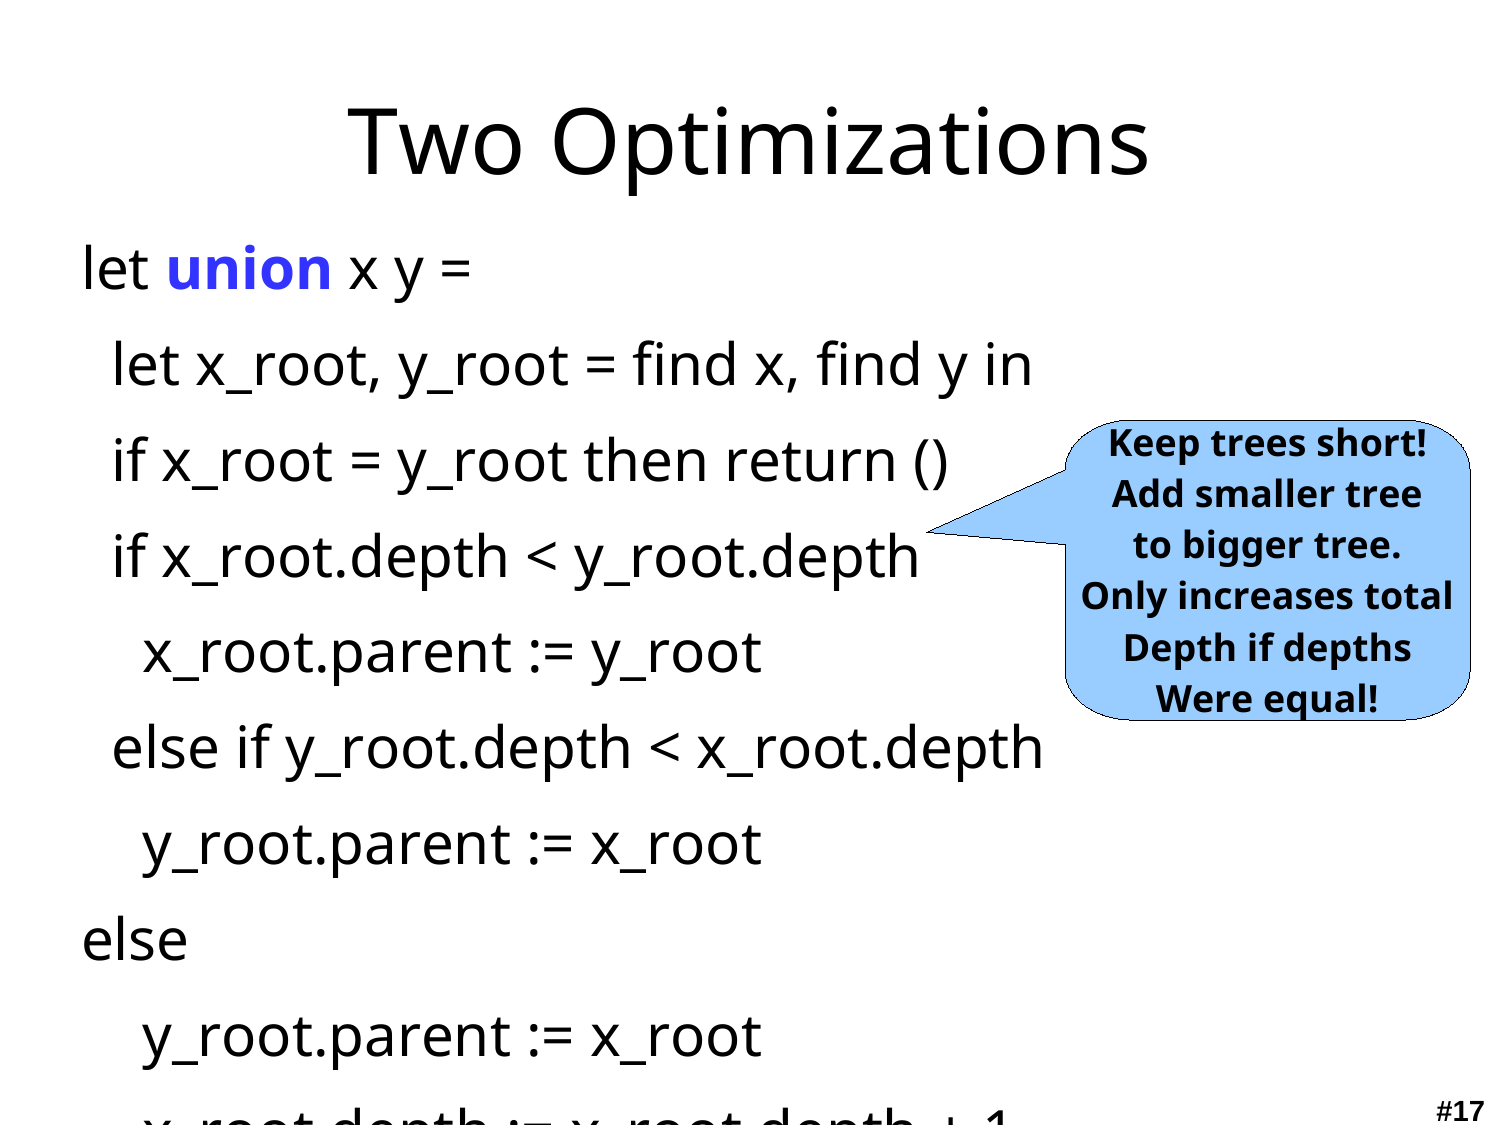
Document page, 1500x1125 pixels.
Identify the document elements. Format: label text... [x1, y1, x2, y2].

list let union x y = let x_root, y_root = find x, find y in if x_root = y_root then return () if x_root.depth < y_root.depth x_root.parent := y_root else if y_root.depth < x_root.depth y_root.parent := x_root else y_root.parent := x_root x_root.depth := x_root.depth + 1 [24, 227, 1476, 1105]
title Two Optimizations [24, 45, 1476, 227]
text_box Keep trees short! Add smaller tree to bigger tree. Only increases total Depth if depths Were equal! [926, 420, 1471, 721]
